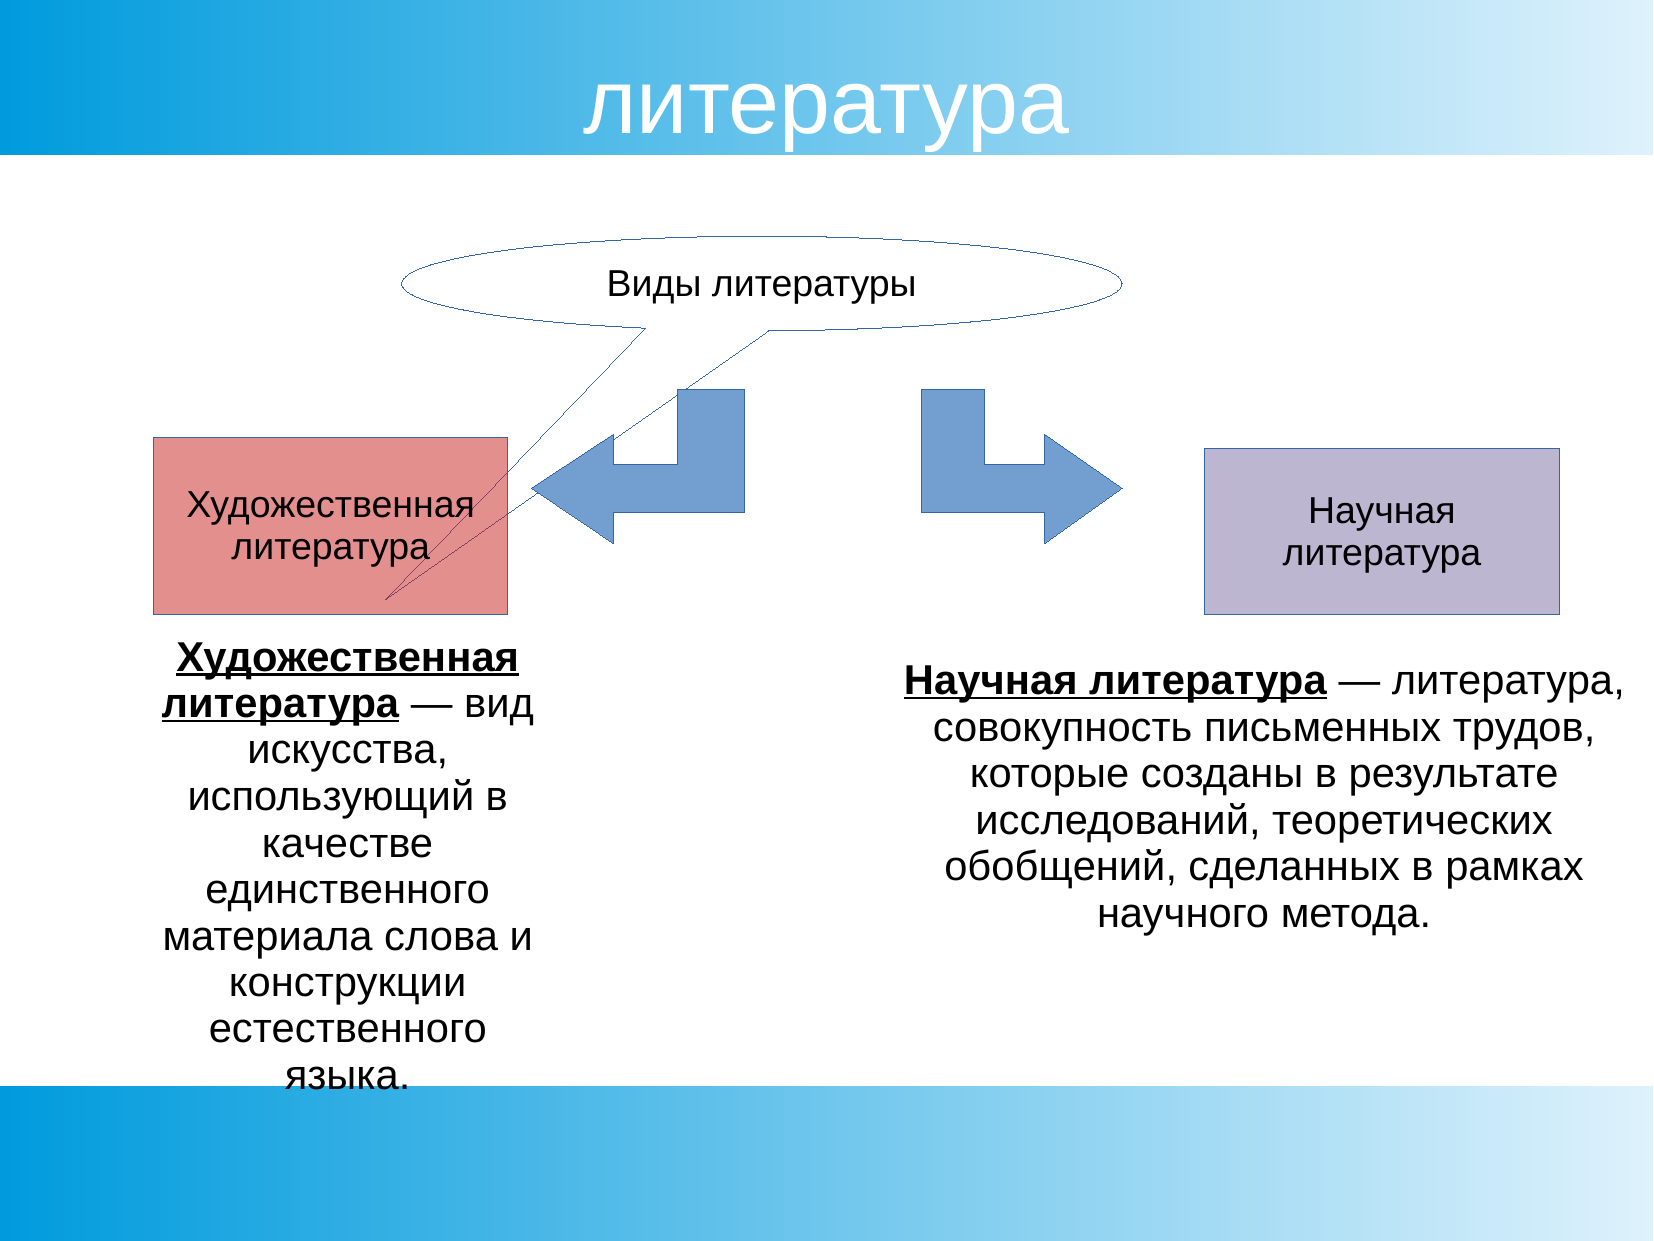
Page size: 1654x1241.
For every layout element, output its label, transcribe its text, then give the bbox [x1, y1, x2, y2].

text_box [921, 389, 1123, 544]
text_box Научная литература — литература, совокупность письменных трудов, которые созданы в результате исследований, теоретических обобщений, сделанных в рамках научного метода. [885, 649, 1643, 1115]
title литература [82, 49, 1571, 155]
text_box [531, 389, 745, 544]
text_box Художественная литература — вид искусства, использующий в качестве единственного материала слова и конструкции естественного языка. [128, 625, 567, 1241]
text_box Научная литература [1204, 448, 1560, 615]
text_box Виды литературы [401, 236, 1123, 514]
text_box Художественная литература [153, 437, 508, 615]
